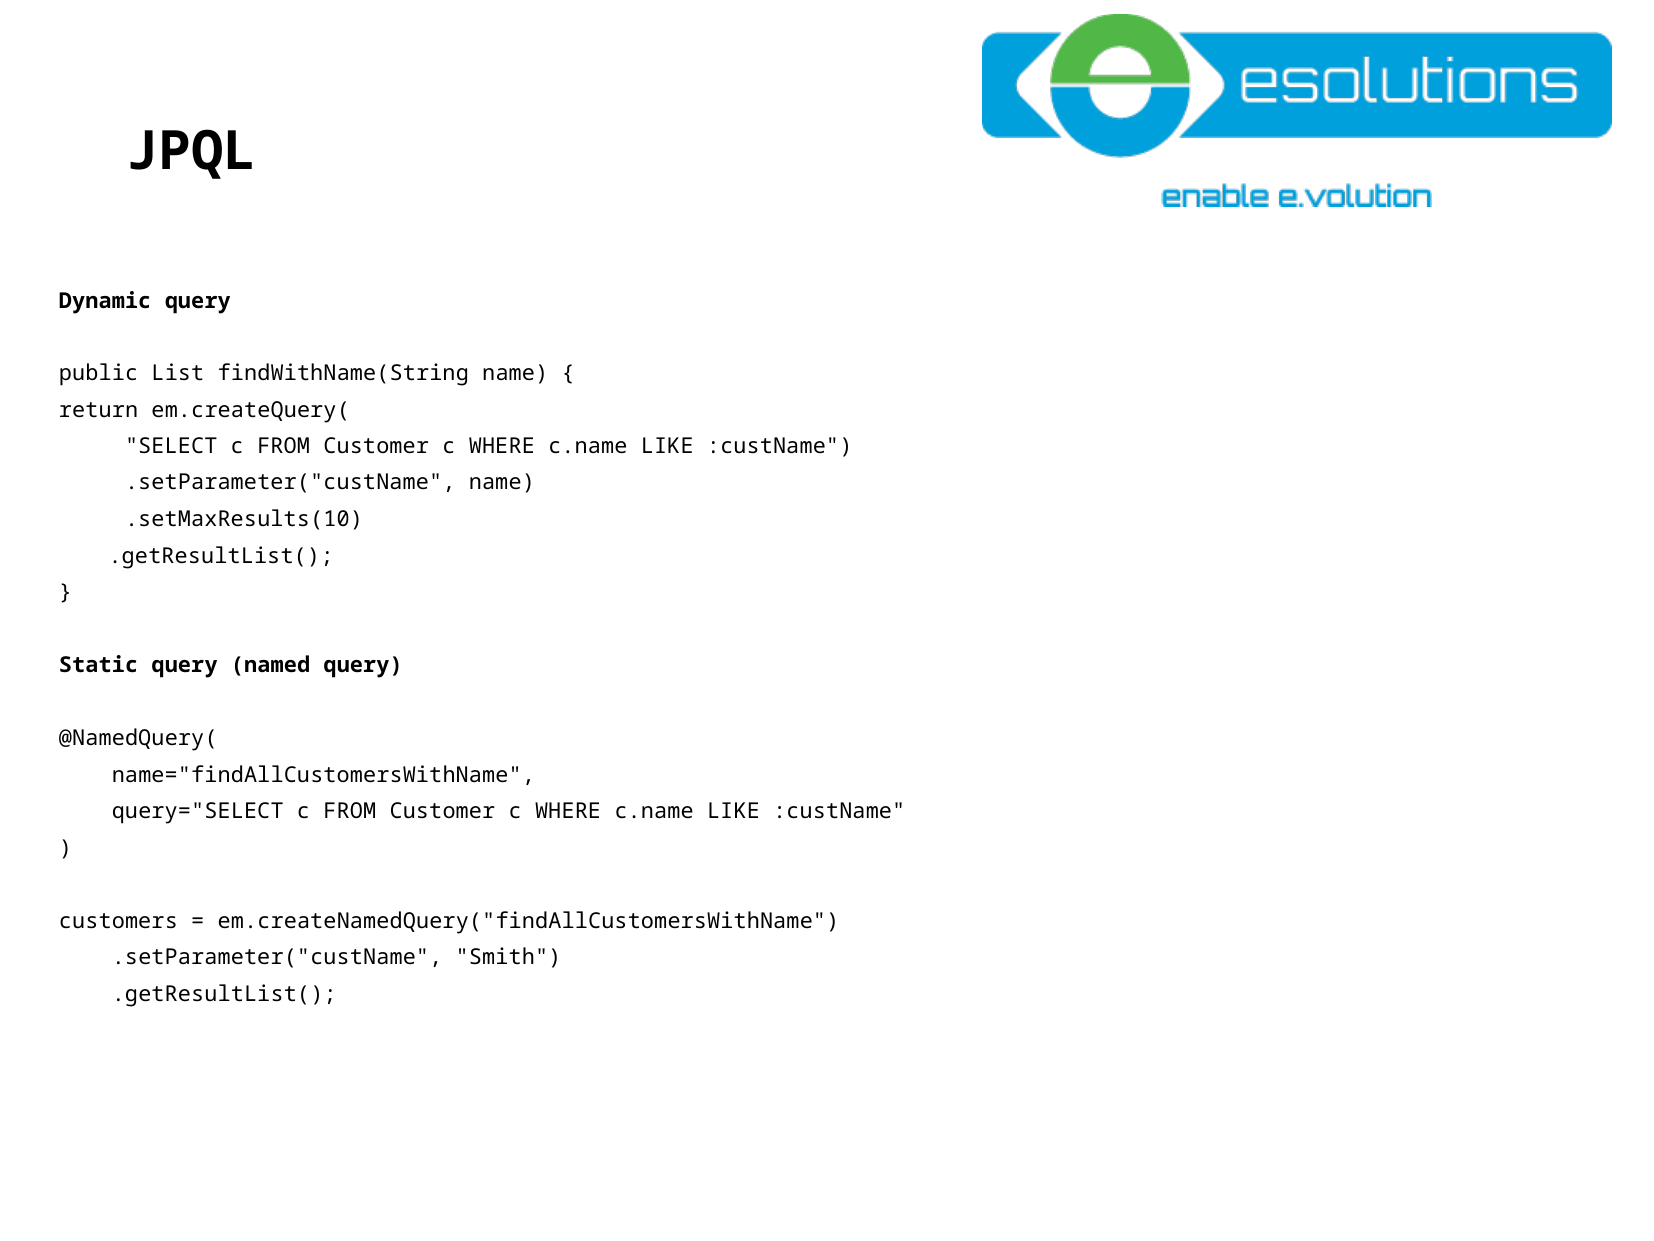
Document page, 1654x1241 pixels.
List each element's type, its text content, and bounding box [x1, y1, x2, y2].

picture [1167, 193, 1177, 197]
picture [1423, 57, 1442, 102]
picture [1283, 193, 1293, 197]
list Dynamic query public List findWithName(String name) { return em.createQuery( "SELECT c FROM Customer c WHERE c.name LIKE :custName") .setParameter("custName", name) .setMaxResults(10) .getResultList(); } Static query (named query) @NamedQuery( name="findAllCustomersWithName", query="SELECT c FROM Customer c WHERE c.name LIKE :custName" ) customers = em.createNamedQuery("findAllCustomersWithName") .setParameter("custName", "Smith") .getResultList(); [58, 285, 1571, 1010]
picture [1501, 68, 1536, 102]
picture [1324, 68, 1359, 102]
picture [1364, 57, 1376, 102]
picture [1460, 68, 1495, 102]
picture [1254, 193, 1265, 197]
picture [1447, 68, 1453, 102]
picture [1382, 68, 1418, 102]
picture [1242, 68, 1277, 102]
picture [982, 14, 1612, 207]
picture [1226, 193, 1236, 203]
picture [1187, 193, 1196, 207]
title [82, 49, 1571, 257]
picture [1283, 68, 1318, 102]
picture [1397, 193, 1408, 203]
picture [1542, 68, 1578, 102]
picture [1417, 193, 1427, 207]
title JPQL [90, 56, 915, 240]
